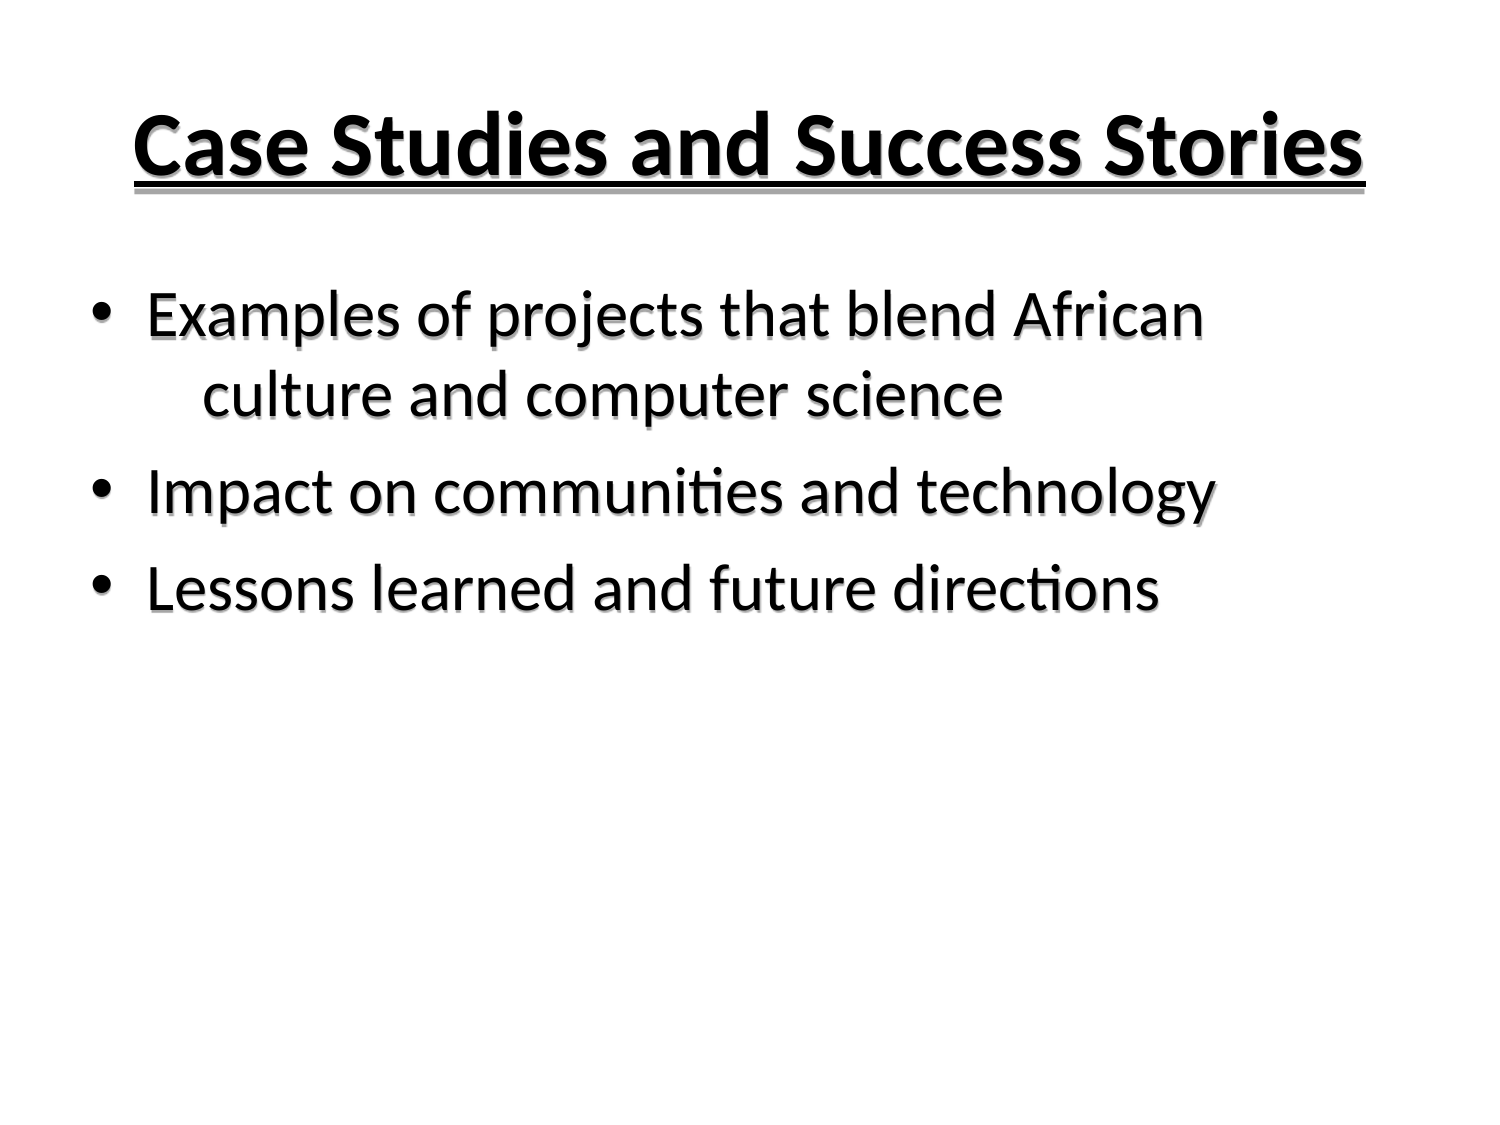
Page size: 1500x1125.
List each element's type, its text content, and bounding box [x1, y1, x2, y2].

list Examples of projects that blend African culture and computer science Impact on communities and technology Lessons learned and future directions [75, 262, 1426, 1005]
title Case Studies and Success Stories [75, 45, 1426, 233]
